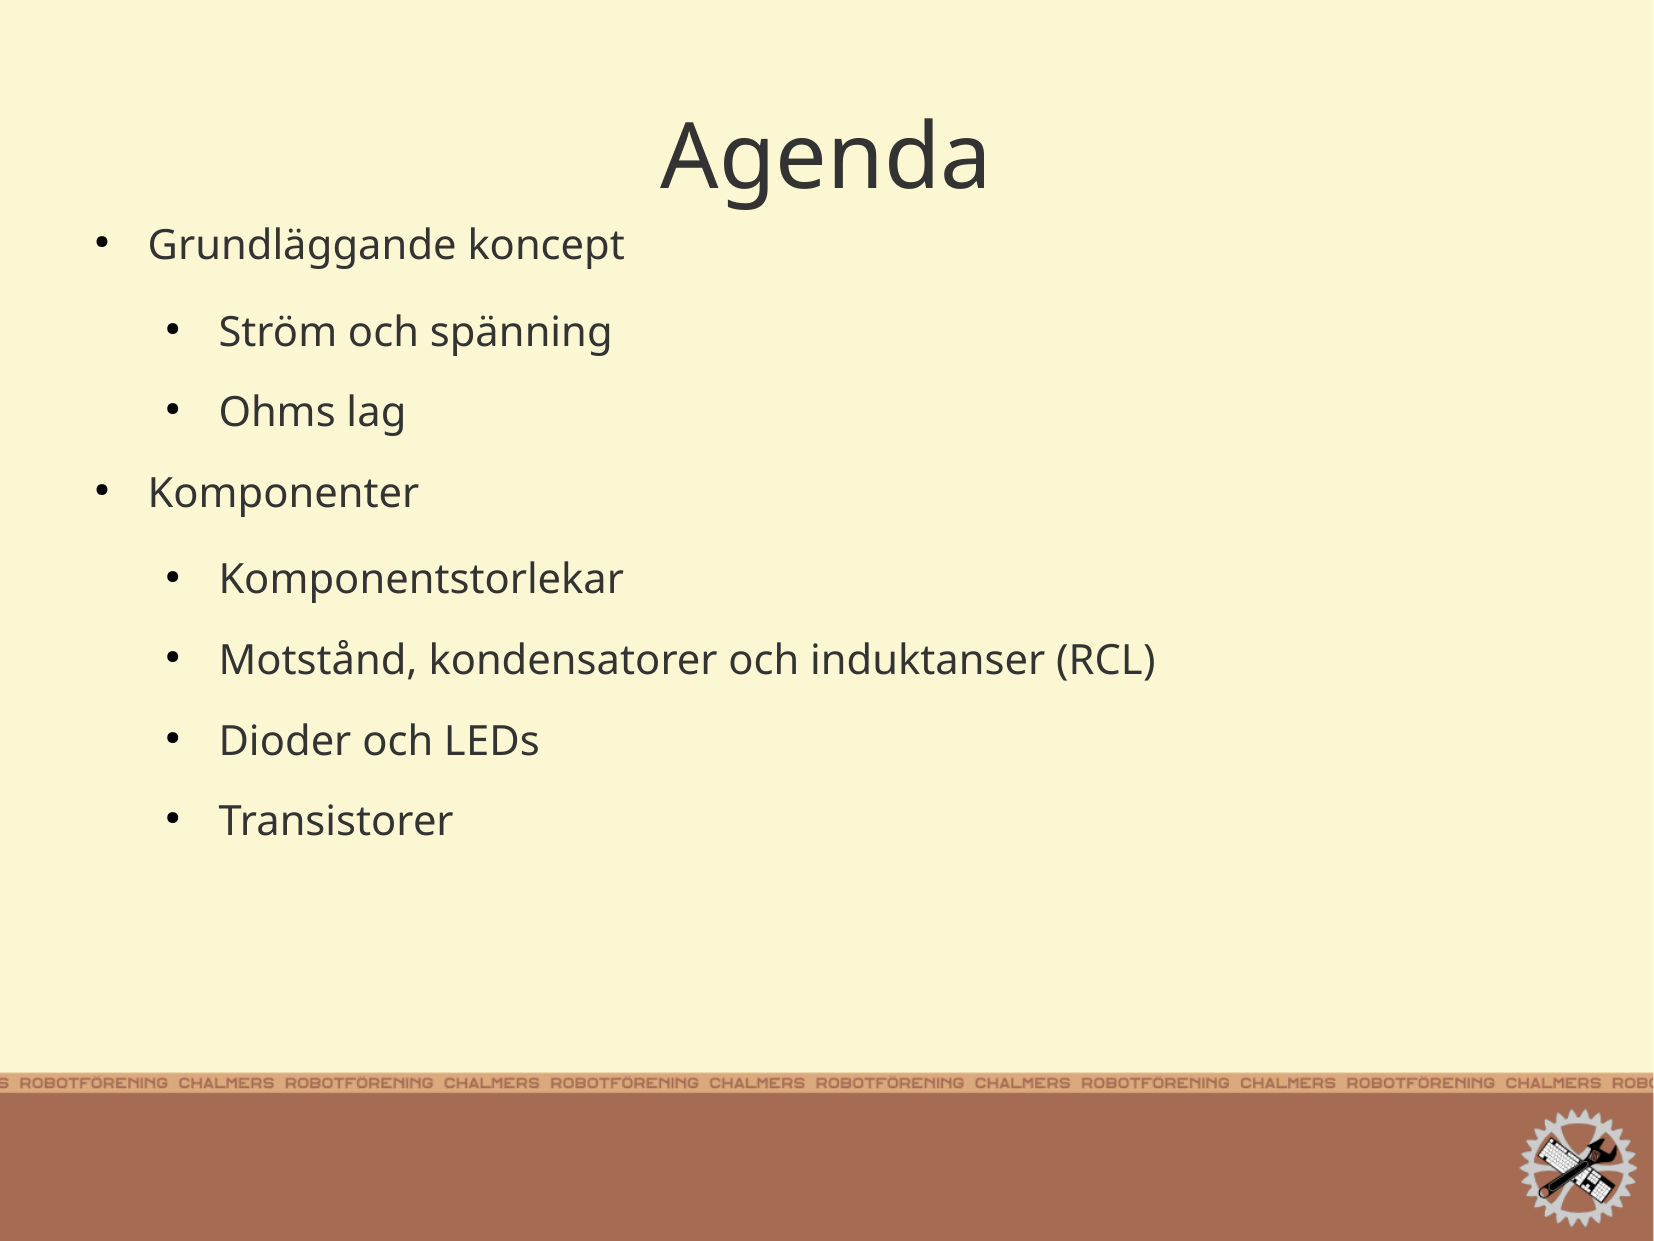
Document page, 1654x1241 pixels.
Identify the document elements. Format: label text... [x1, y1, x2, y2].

list Grundläggande koncept Ström och spänning Ohms lag Komponenter Komponentstorlekar Motstånd, kondensatorer och induktanser (RCL) Dioder och LEDs Transistorer [76, 215, 1565, 1034]
title Agenda [82, 49, 1571, 257]
picture [0, 0, 1654, 1241]
